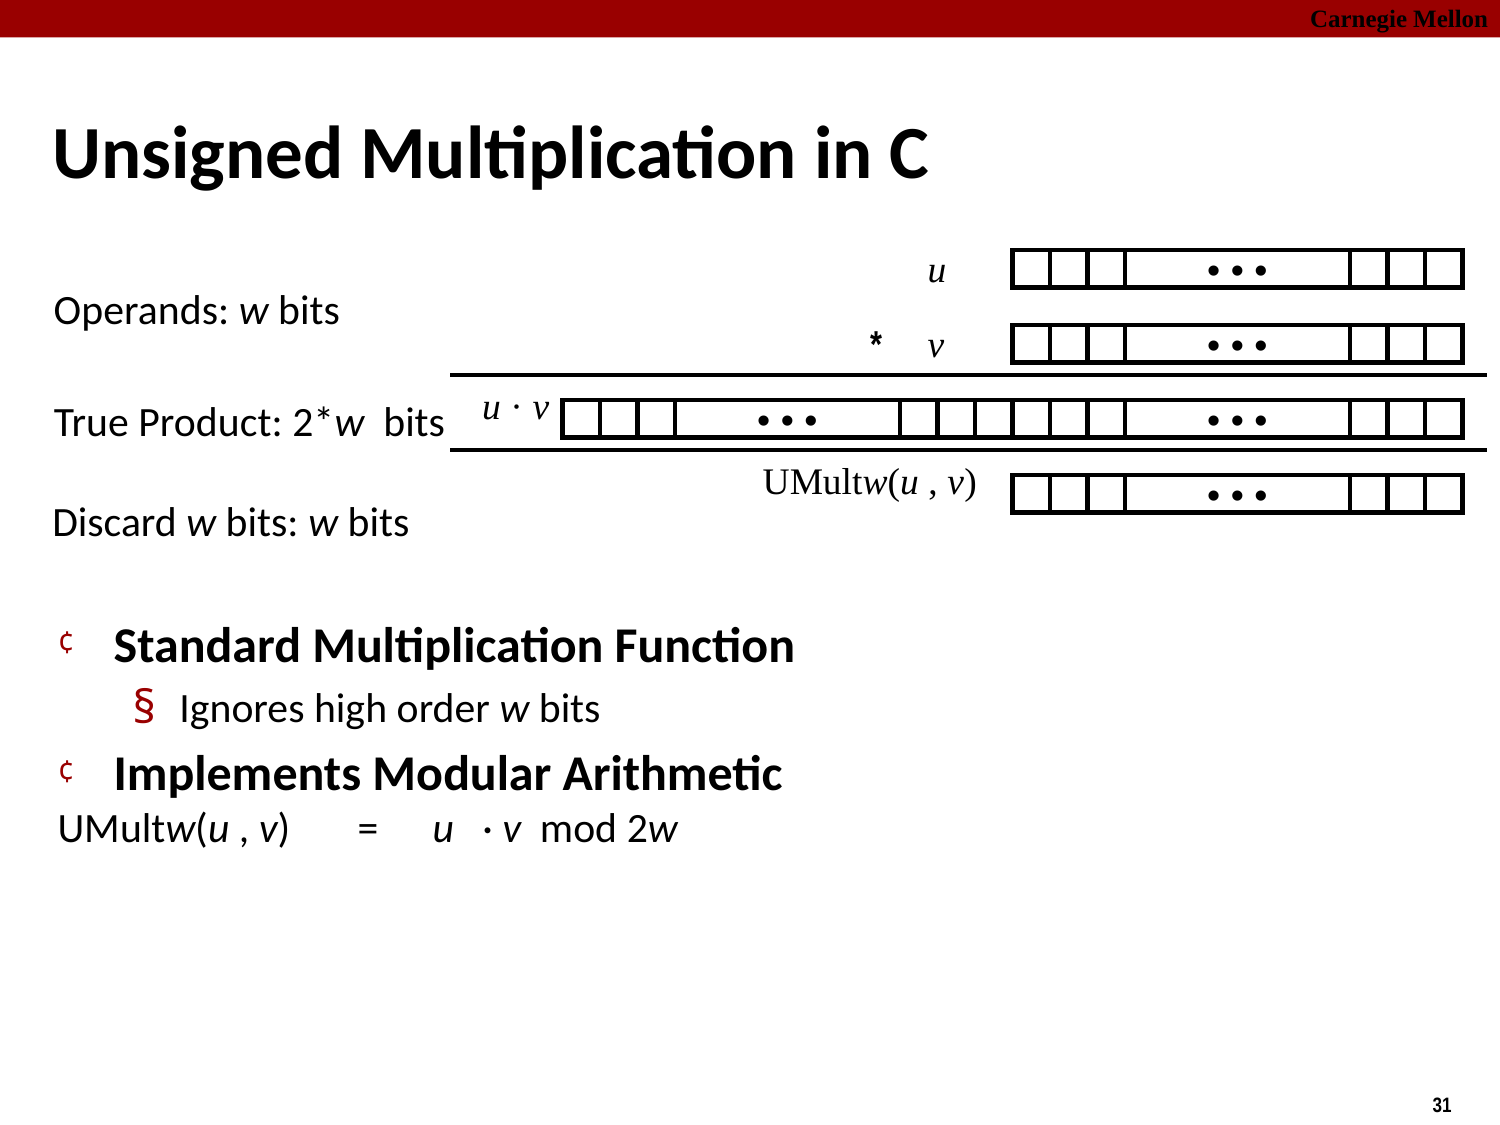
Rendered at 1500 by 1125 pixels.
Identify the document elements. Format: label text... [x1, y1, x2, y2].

text_box [1350, 324, 1463, 363]
text_box u [912, 237, 962, 298]
text_box u · v [467, 374, 564, 435]
title Unsigned Multiplication in C [37, 96, 1299, 188]
text_box * [855, 312, 897, 373]
text_box [1350, 249, 1463, 288]
text_box UMultw(u , v) [747, 449, 992, 510]
text_box Discard w bits: w bits [37, 487, 438, 553]
text_box v [912, 312, 960, 373]
text_box • • • [1124, 249, 1350, 288]
text_box • • • [1124, 324, 1350, 363]
text_box [1012, 474, 1124, 513]
text_box [1350, 399, 1463, 438]
text_box True Product: 2*w bits [39, 387, 460, 453]
text_box [1012, 324, 1124, 363]
text_box [1015, 399, 1124, 438]
list Standard Multiplication Function Ignores high order w bits Implements Modular Arithmetic UMultw(u , v) = u · v mod 2w [42, 605, 888, 875]
text_box • • • [1124, 399, 1350, 438]
text_box Operands: w bits [38, 275, 355, 340]
text_box [1350, 474, 1463, 513]
text_box • • • [1124, 474, 1350, 513]
text_box • • • [674, 399, 900, 438]
text_box [1012, 249, 1124, 288]
